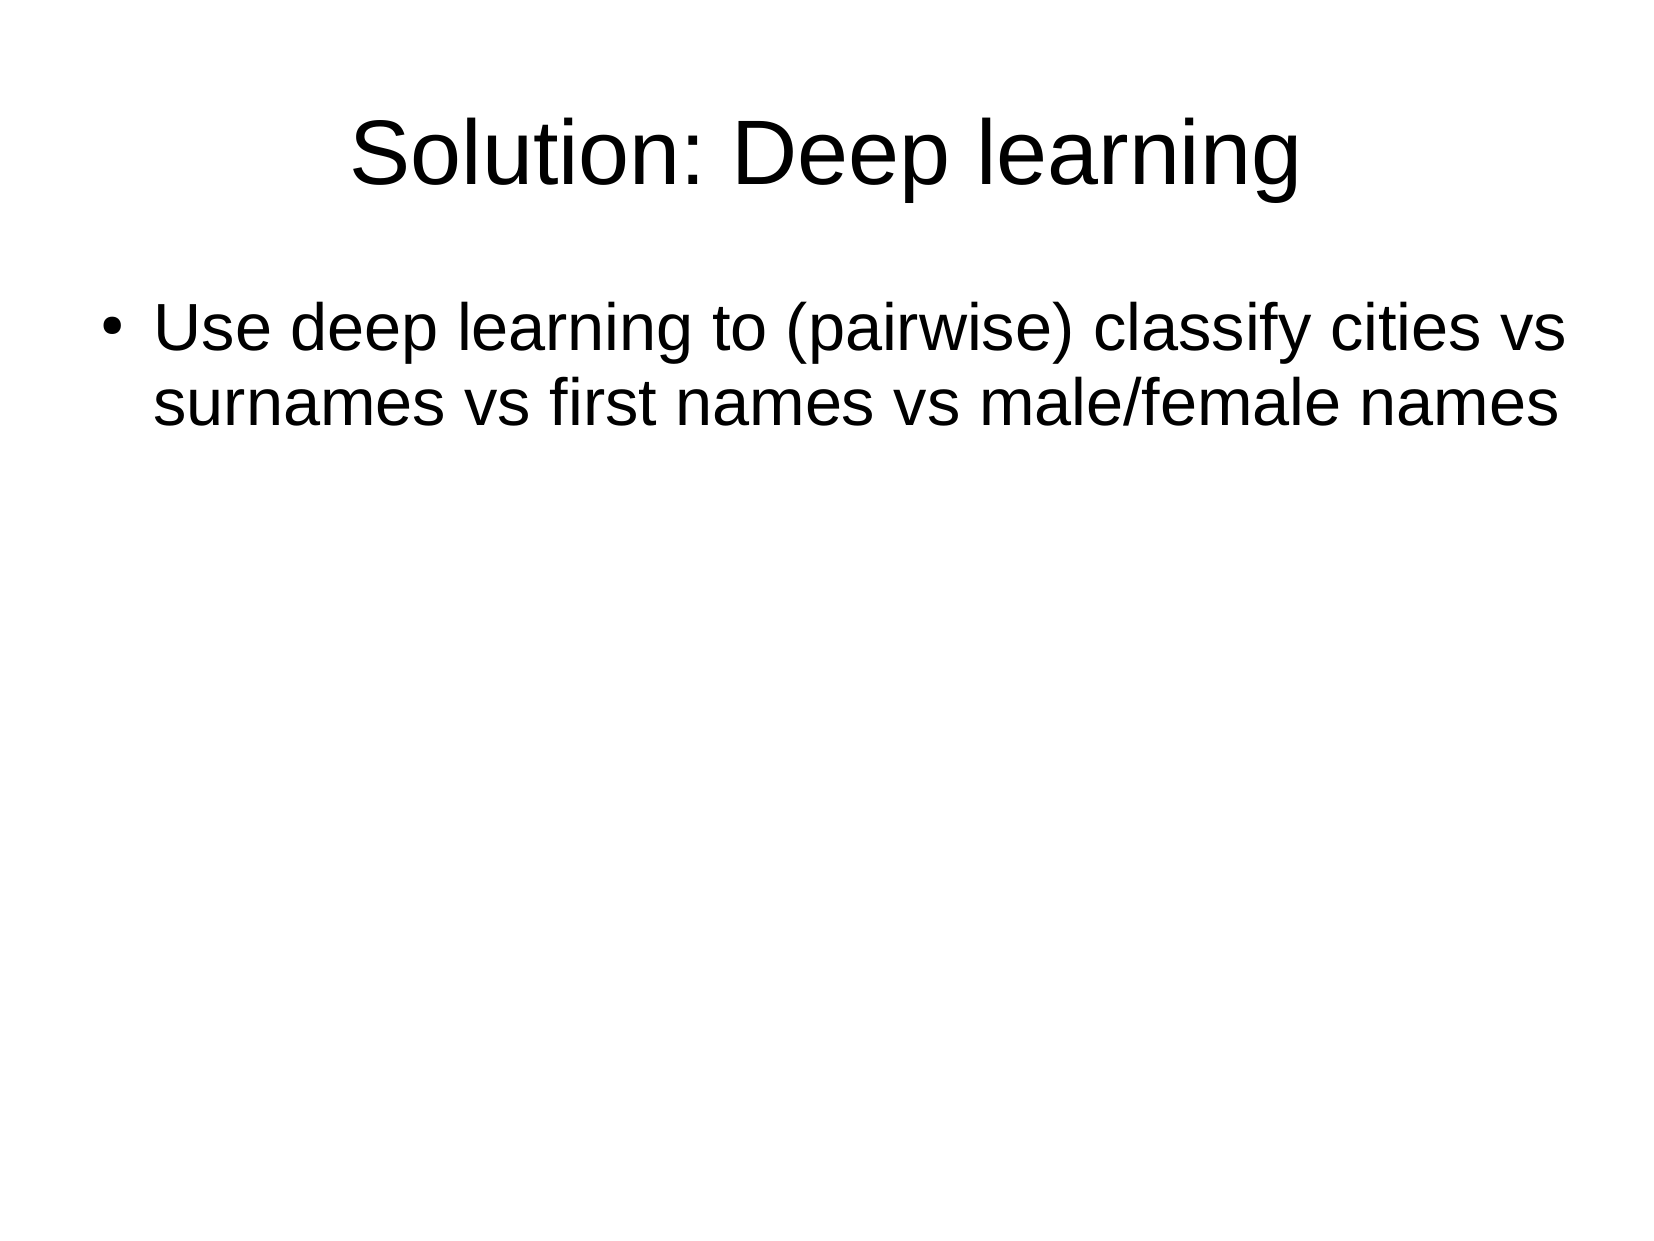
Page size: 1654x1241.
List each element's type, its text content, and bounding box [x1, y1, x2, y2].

title Solution: Deep learning [82, 49, 1571, 257]
list Use deep learning to (pairwise) classify cities vs surnames vs first names vs male/female names [82, 290, 1571, 1010]
